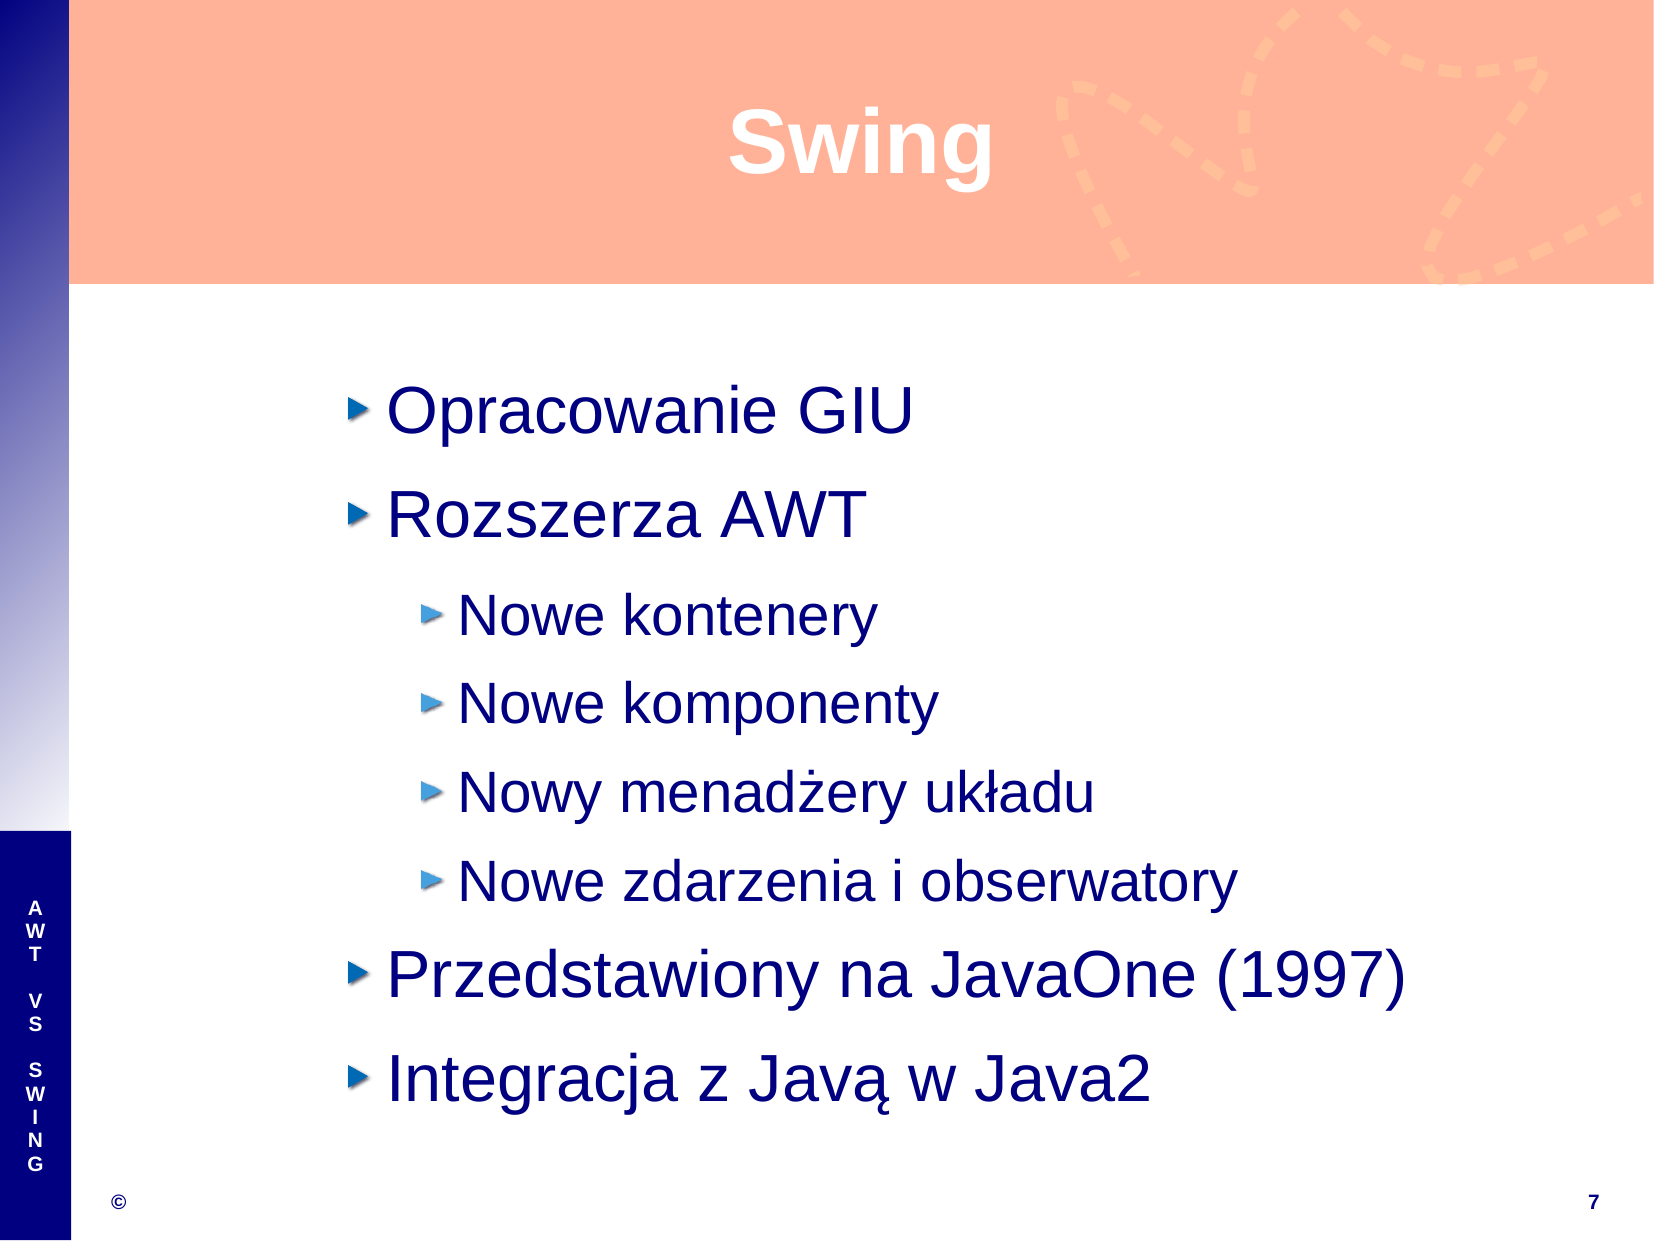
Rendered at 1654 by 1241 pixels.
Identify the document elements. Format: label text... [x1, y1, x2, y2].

list Opracowanie GIU Rozszerza AWT Nowe kontenery Nowe komponenty Nowy menadżery układu Nowe zdarzenia i obserwatory Przedstawiony na JavaOne (1997) Integracja z Javą w Java2 [315, 372, 1410, 1115]
title Swing [70, 37, 1654, 246]
text_box A W T V S S W I N G [0, 830, 71, 1241]
